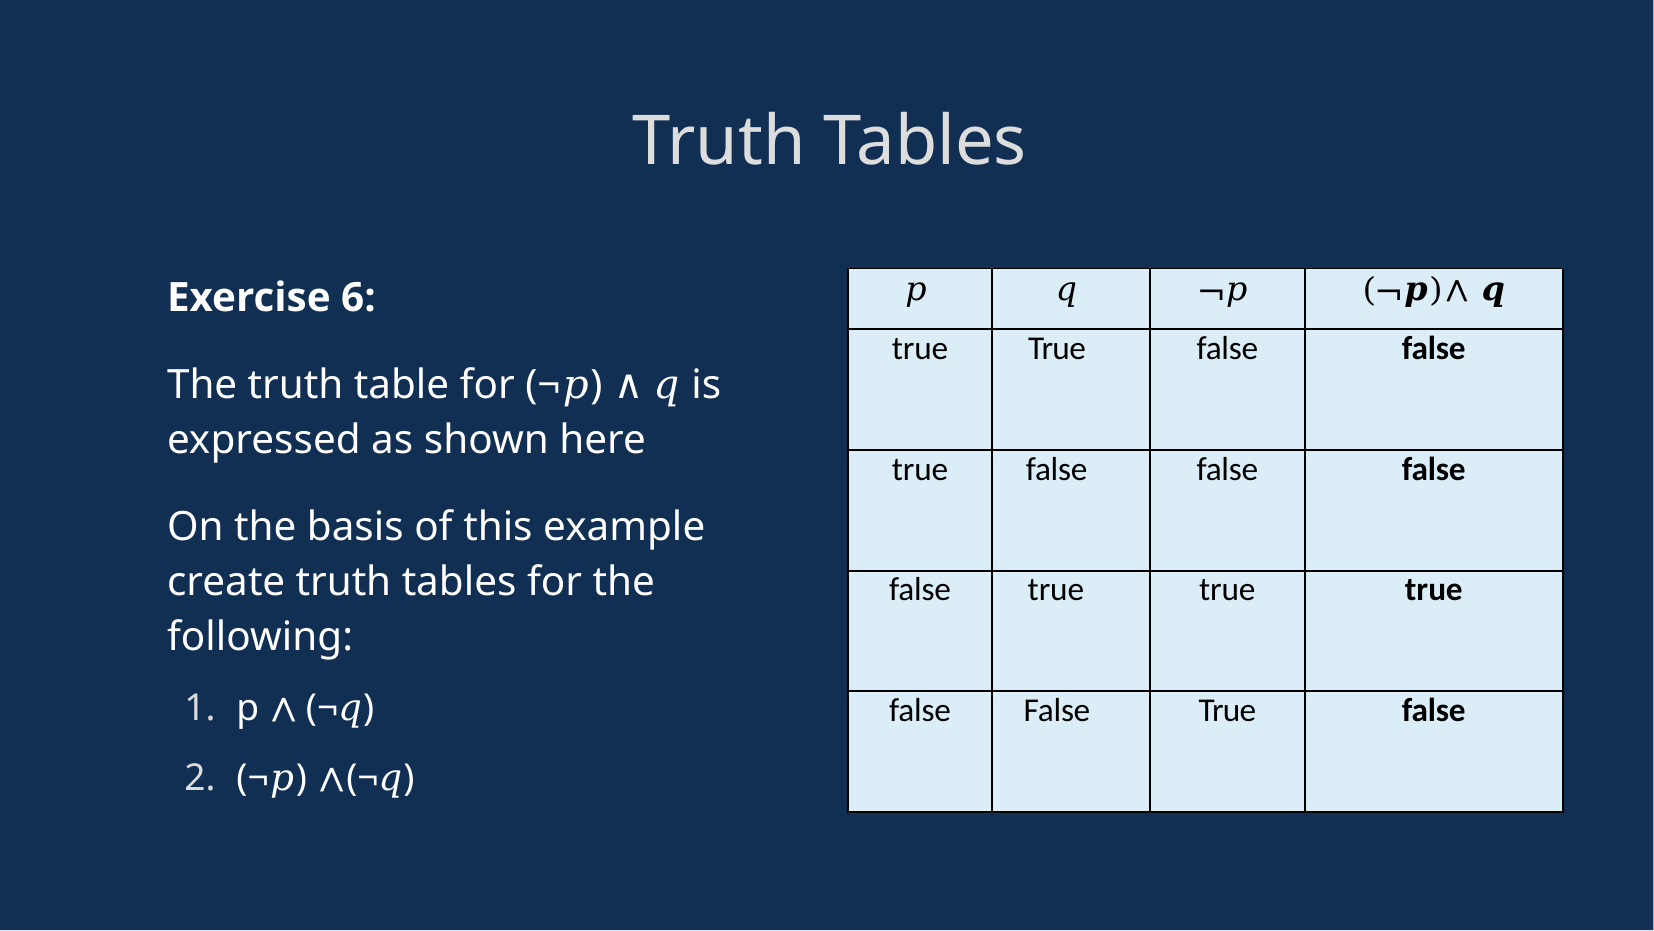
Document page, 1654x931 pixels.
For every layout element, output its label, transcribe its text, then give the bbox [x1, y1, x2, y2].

table_cell false [849, 692, 991, 811]
table_cell false [1306, 451, 1562, 570]
list Exercise 6: The truth table for (¬𝑝) ∧ 𝑞 is expressed as shown here On the basis of this example create truth tables for the following: p ∧ (¬𝑞) (¬𝑝) ∧(¬𝑞) [97, 268, 813, 806]
table_cell false [1306, 330, 1562, 449]
table_cell False [993, 692, 1149, 811]
table_header 𝑝 [849, 269, 991, 328]
table_cell false [1306, 692, 1562, 811]
table_cell true [849, 330, 991, 449]
table_header 𝑞 [993, 269, 1149, 328]
table_header ¬𝑝 [1151, 269, 1304, 328]
table_cell true [993, 572, 1149, 690]
table_cell false [849, 572, 991, 690]
table_cell True [1151, 692, 1304, 811]
table_cell true [1306, 572, 1562, 690]
table_cell true [1151, 572, 1304, 690]
table_cell false [1151, 330, 1304, 449]
table_cell True [993, 330, 1149, 449]
title Truth Tables [97, 56, 1563, 220]
table_header (¬𝒑)∧ 𝒒 [1306, 269, 1562, 328]
table_cell false [993, 451, 1149, 570]
table_cell true [849, 451, 991, 570]
table_cell false [1151, 451, 1304, 570]
